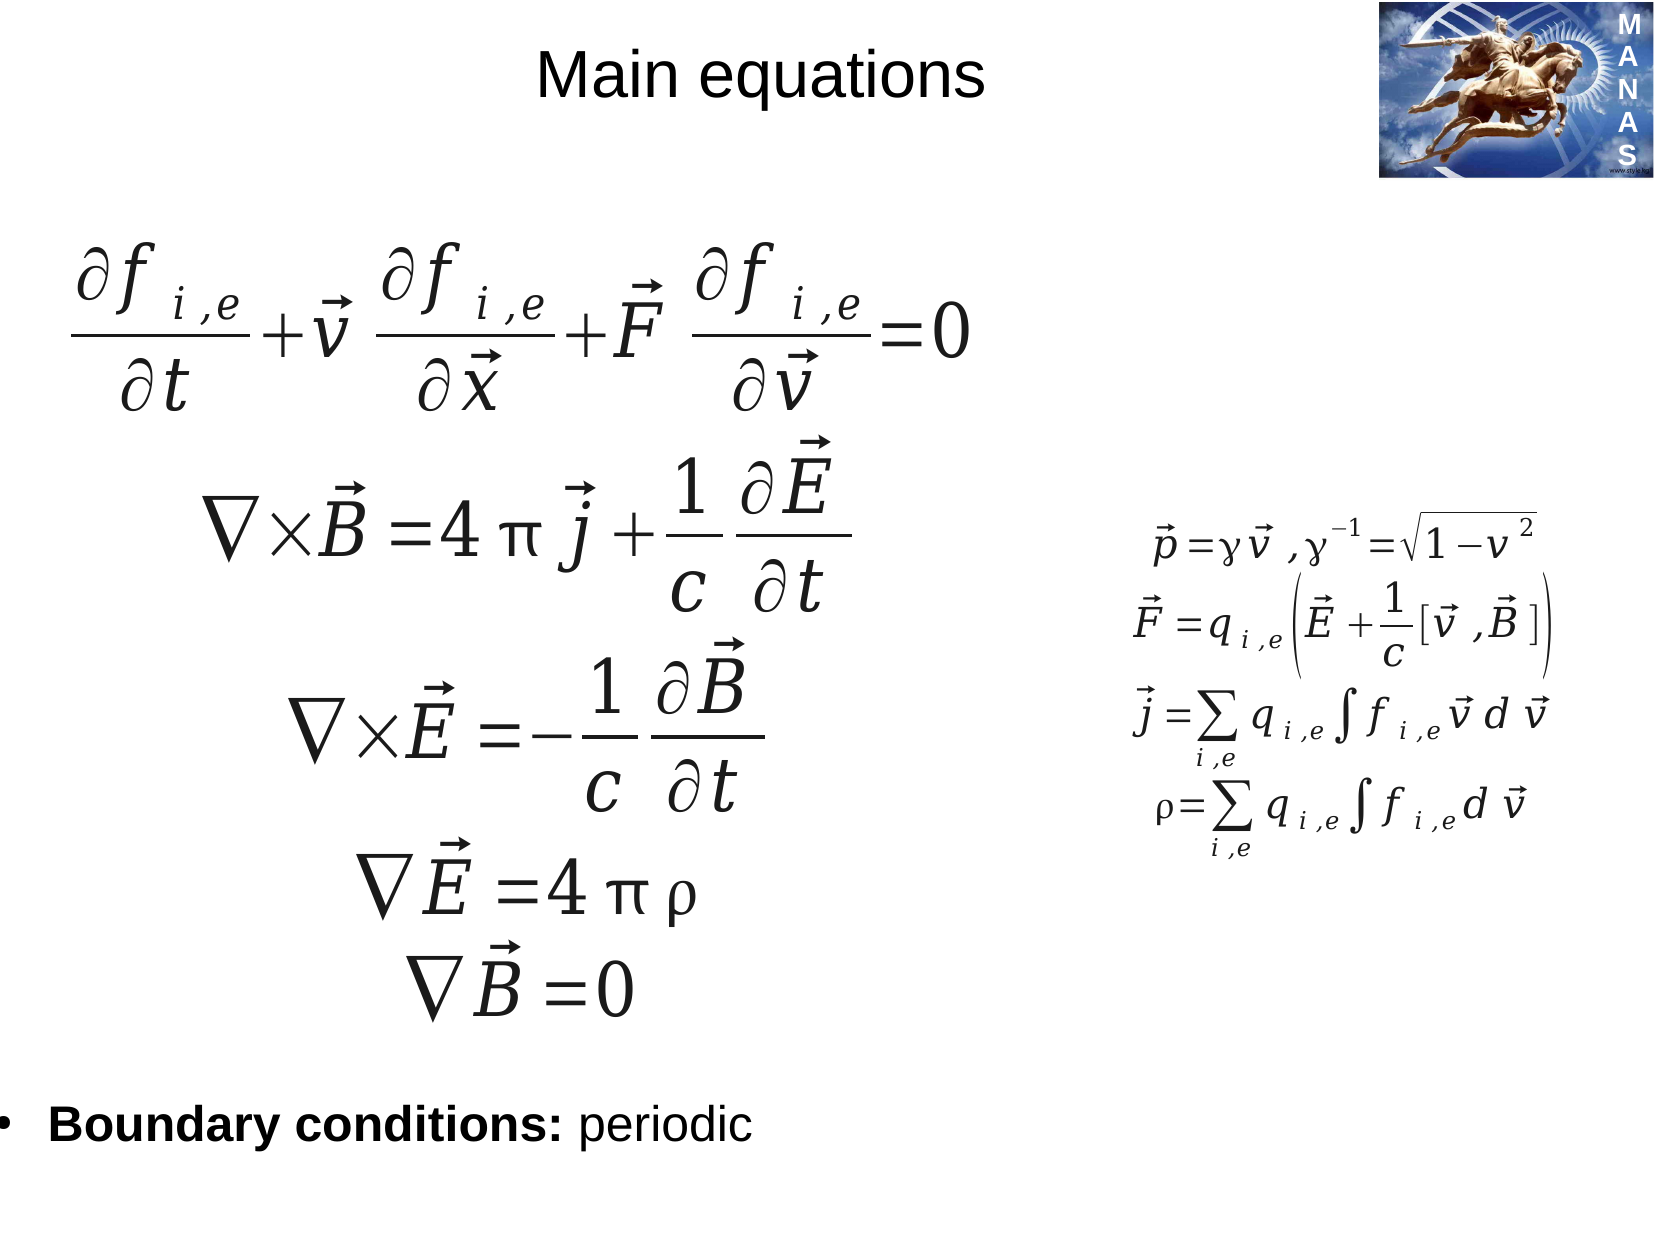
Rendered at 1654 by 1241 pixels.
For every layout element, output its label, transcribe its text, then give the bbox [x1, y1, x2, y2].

list Boundary conditions: periodic [0, 1096, 1081, 1241]
text_box Main equations [0, 0, 1523, 150]
chart [62, 230, 979, 1035]
chart [1124, 510, 1561, 862]
picture [1379, 2, 1602, 181]
text_box М A N A S [1602, 0, 1654, 189]
